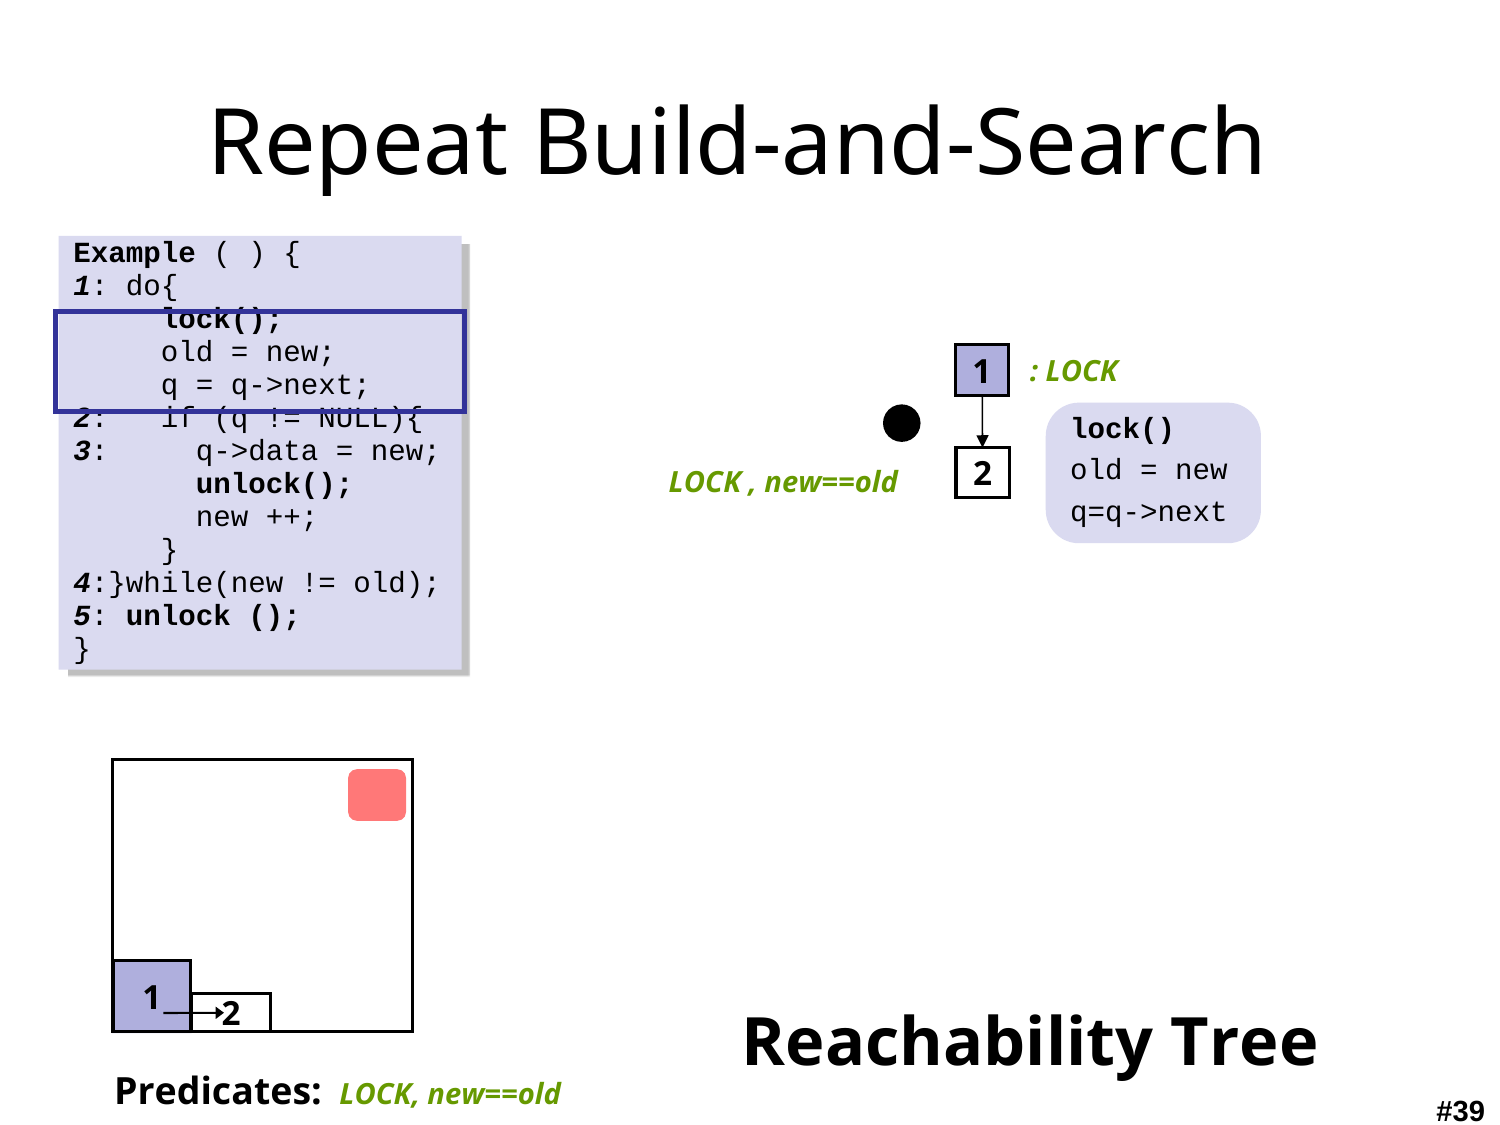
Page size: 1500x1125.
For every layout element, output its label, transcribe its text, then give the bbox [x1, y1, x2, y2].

text_box 1 [113, 960, 191, 1032]
text_box : LOCK [1015, 348, 1163, 396]
text_box 2 [955, 447, 1010, 498]
text_box LOCK , new==old [668, 459, 920, 508]
text_box lock() old = new q=q->next [1045, 402, 1261, 544]
text_box Example ( ) { 1: do{ lock(); old = new; q = q->next; 2: if (q != NULL){ 3: q->data = new; unlock(); new ++; } 4:}while(new != old); 5: unlock (); } [58, 314, 462, 409]
text_box [348, 769, 407, 821]
text_box [114, 959, 192, 993]
text_box Example ( ) { 1: do{ lock(); old = new; q = q->next; 2: if (q != NULL){ 3: q->data = new; unlock(); new ++; } 4:}while(new != old); 5: unlock (); } [58, 414, 462, 670]
text_box 2 [191, 993, 271, 1032]
text_box Example ( ) { 1: do{ lock(); old = new; q = q->next; 2: if (q != NULL){ 3: q->data = new; unlock(); new ++; } 4:}while(new != old); 5: unlock (); } [58, 235, 462, 309]
text_box 1 [955, 344, 1009, 396]
title Repeat Build-and-Search [24, 45, 1476, 233]
text_box Predicates: LOCK, new==old [99, 1064, 596, 1121]
text_box [882, 404, 921, 442]
text_box Reachability Tree [727, 999, 1334, 1088]
